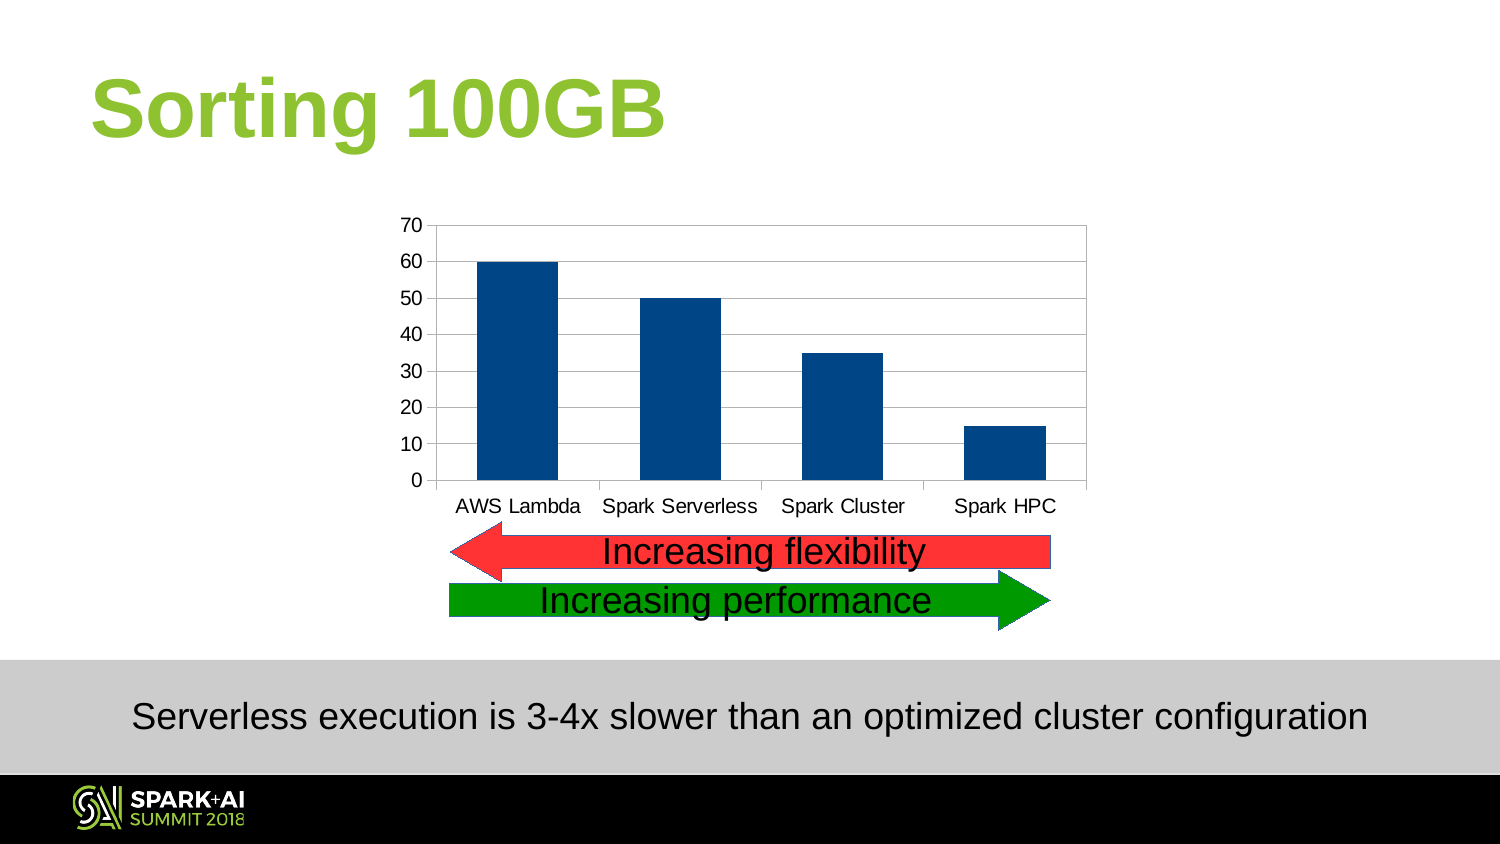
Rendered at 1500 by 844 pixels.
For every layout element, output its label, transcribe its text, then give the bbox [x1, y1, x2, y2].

text_box Increasing flexibility [450, 521, 1051, 582]
chart [385, 207, 1101, 526]
text_box Increasing performance [449, 570, 1051, 631]
title Sorting 100GB [75, 33, 1426, 175]
text_box Serverless execution is 3-4x slower than an optimized cluster configuration [0, 659, 1500, 774]
